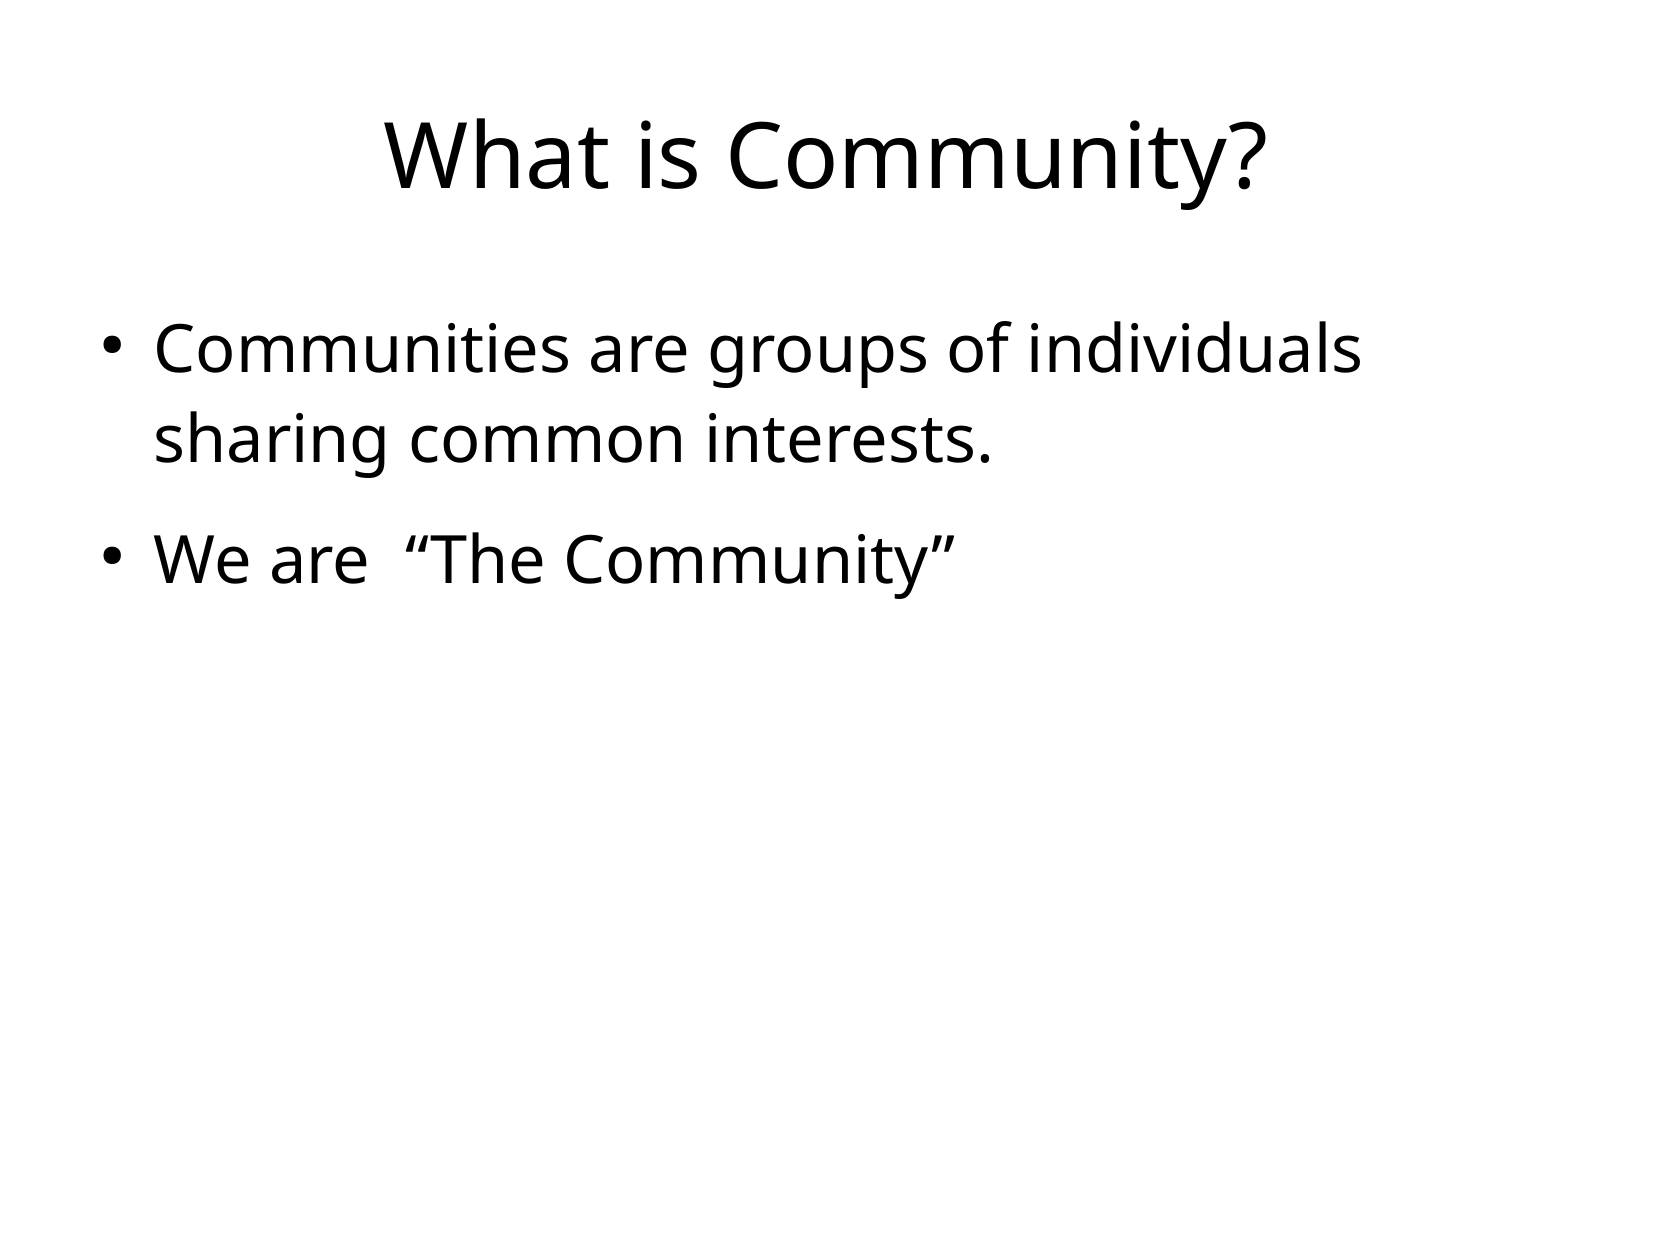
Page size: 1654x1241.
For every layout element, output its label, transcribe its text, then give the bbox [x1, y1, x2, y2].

list Communities are groups of individuals sharing common interests. We are “The Community” [82, 300, 1571, 1021]
title What is Community? [82, 49, 1571, 257]
